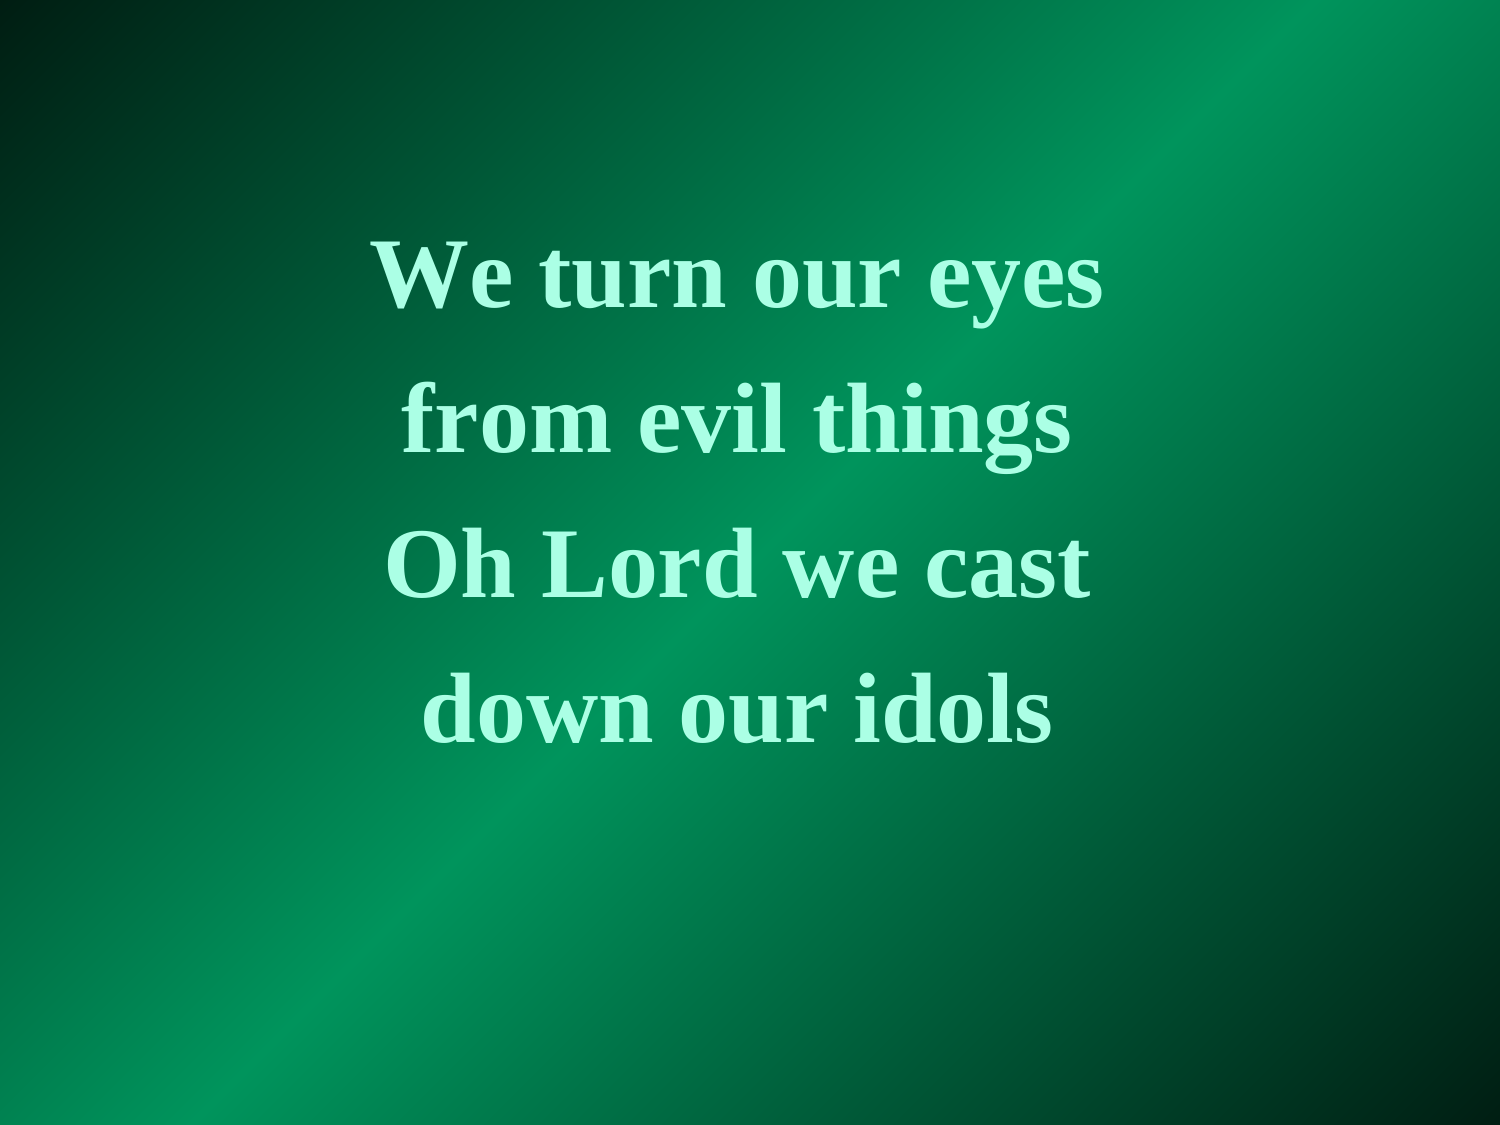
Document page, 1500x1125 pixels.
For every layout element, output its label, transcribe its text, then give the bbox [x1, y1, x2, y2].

subtitle We turn our eyes from evil things Oh Lord we cast down our idols [87, 200, 1388, 925]
